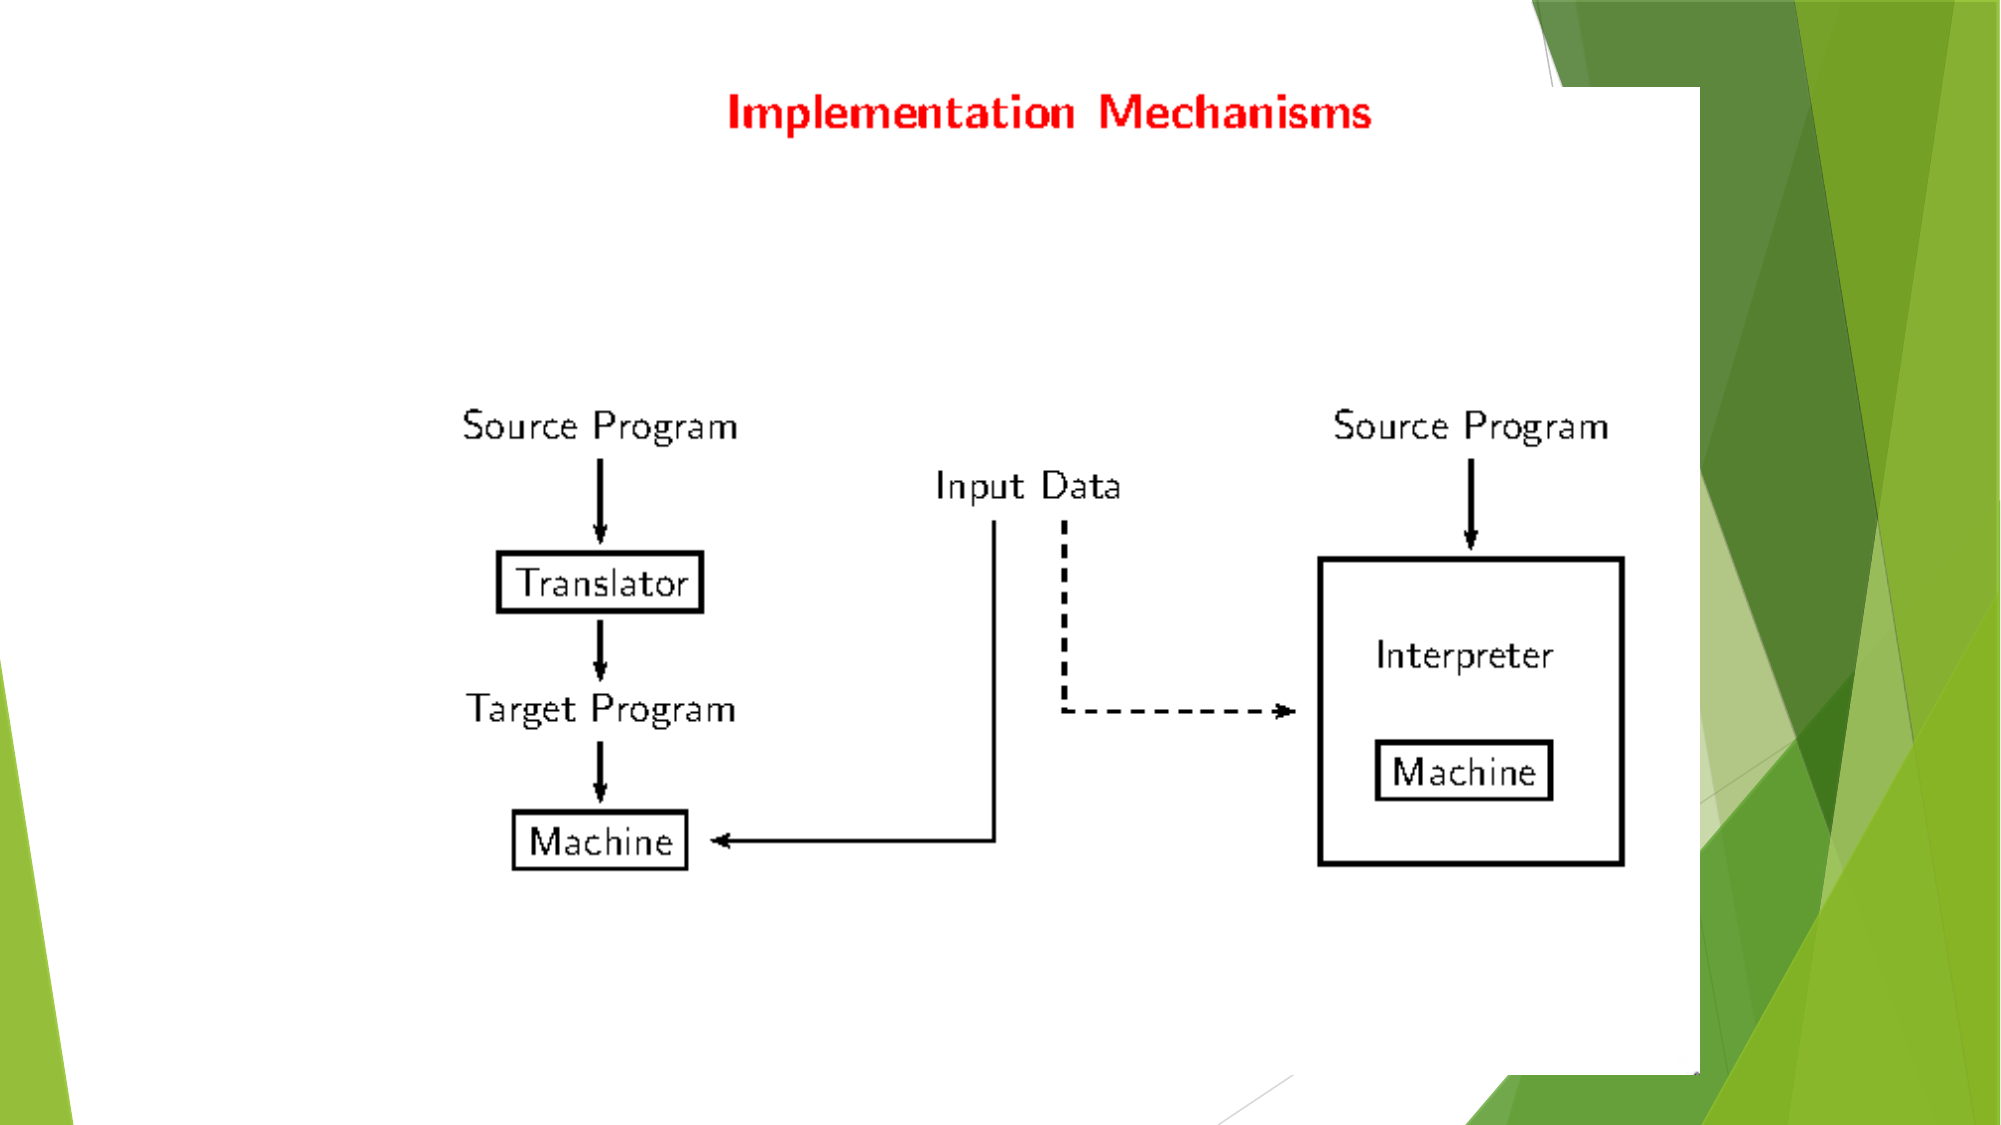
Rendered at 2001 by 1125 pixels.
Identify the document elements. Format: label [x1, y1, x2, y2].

picture [300, 87, 1700, 1075]
